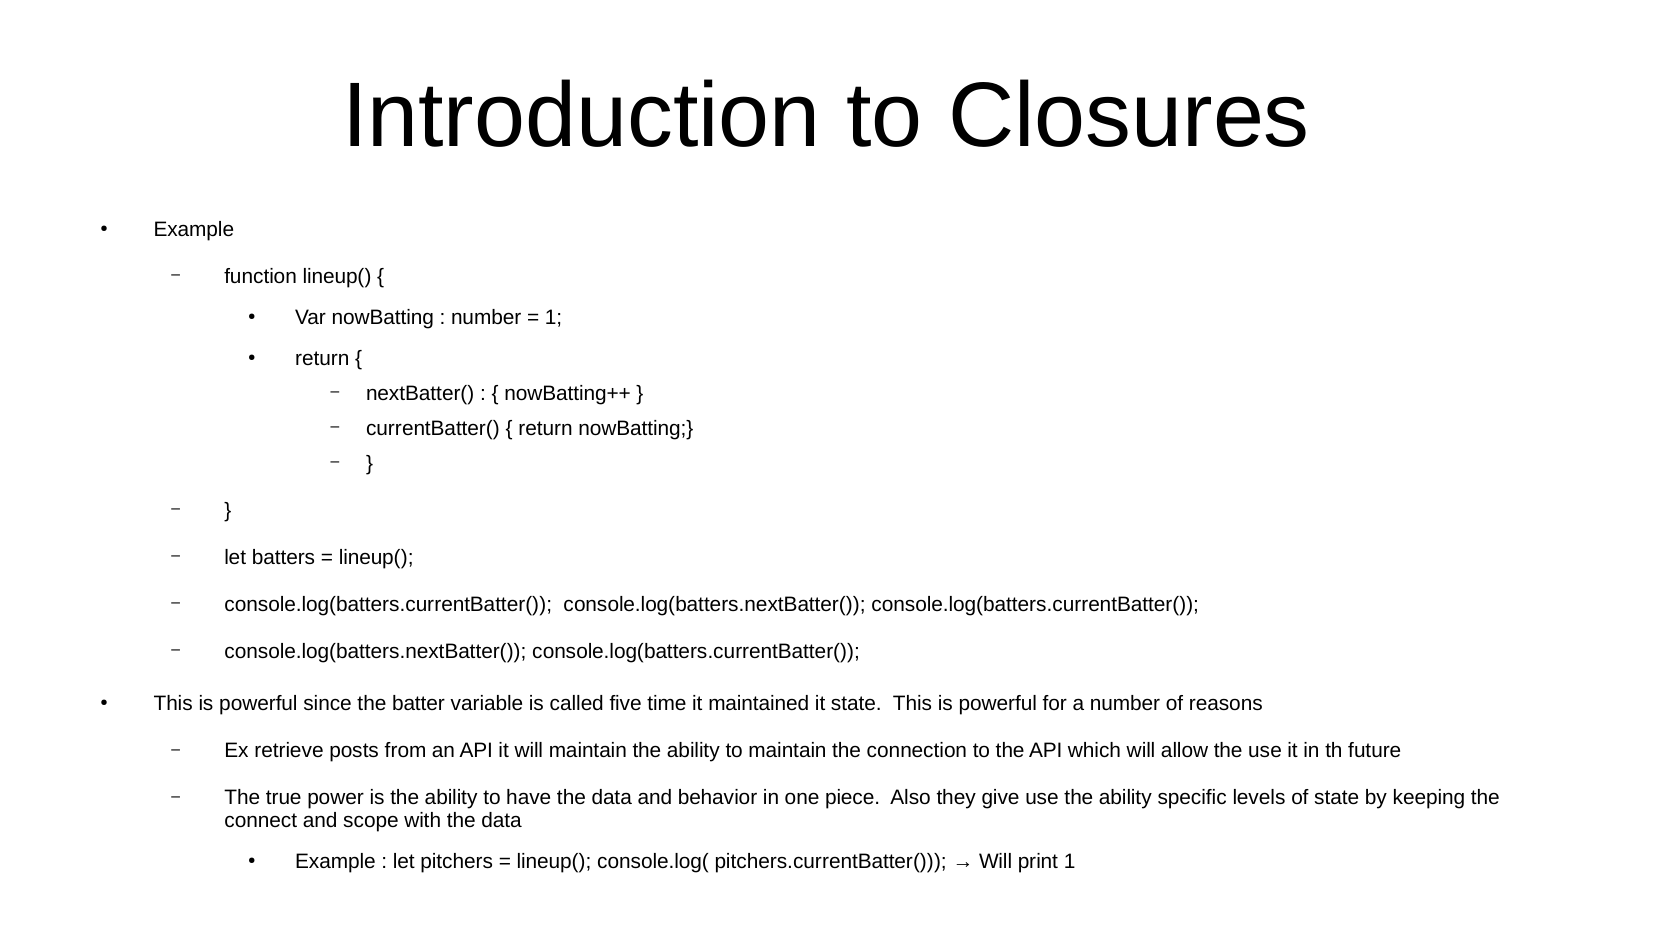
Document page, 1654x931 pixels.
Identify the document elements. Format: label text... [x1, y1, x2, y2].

title Introduction to Closures [82, 37, 1571, 193]
list Example function lineup() { Var nowBatting : number = 1; return { nextBatter() : { nowBatting++ } currentBatter() { return nowBatting;} } } let batters = lineup(); console.log(batters.currentBatter()); console.log(batters.nextBatter()); console.log(batters.currentBatter()); console.log(batters.nextBatter()); console.log(batters.currentBatter()); This is powerful since the batter variable is called five time it maintained it state. This is powerful for a number of reasons Ex retrieve posts from an API it will maintain the ability to maintain the connection to the API which will allow the use it in th future The true power is the ability to have the data and behavior in one piece. Also they give use the ability specific levels of state by keeping the connect and scope with the data Example : let pitchers = lineup(); console.log( pitchers.currentBatter())); → Will print 1 [82, 217, 1576, 916]
